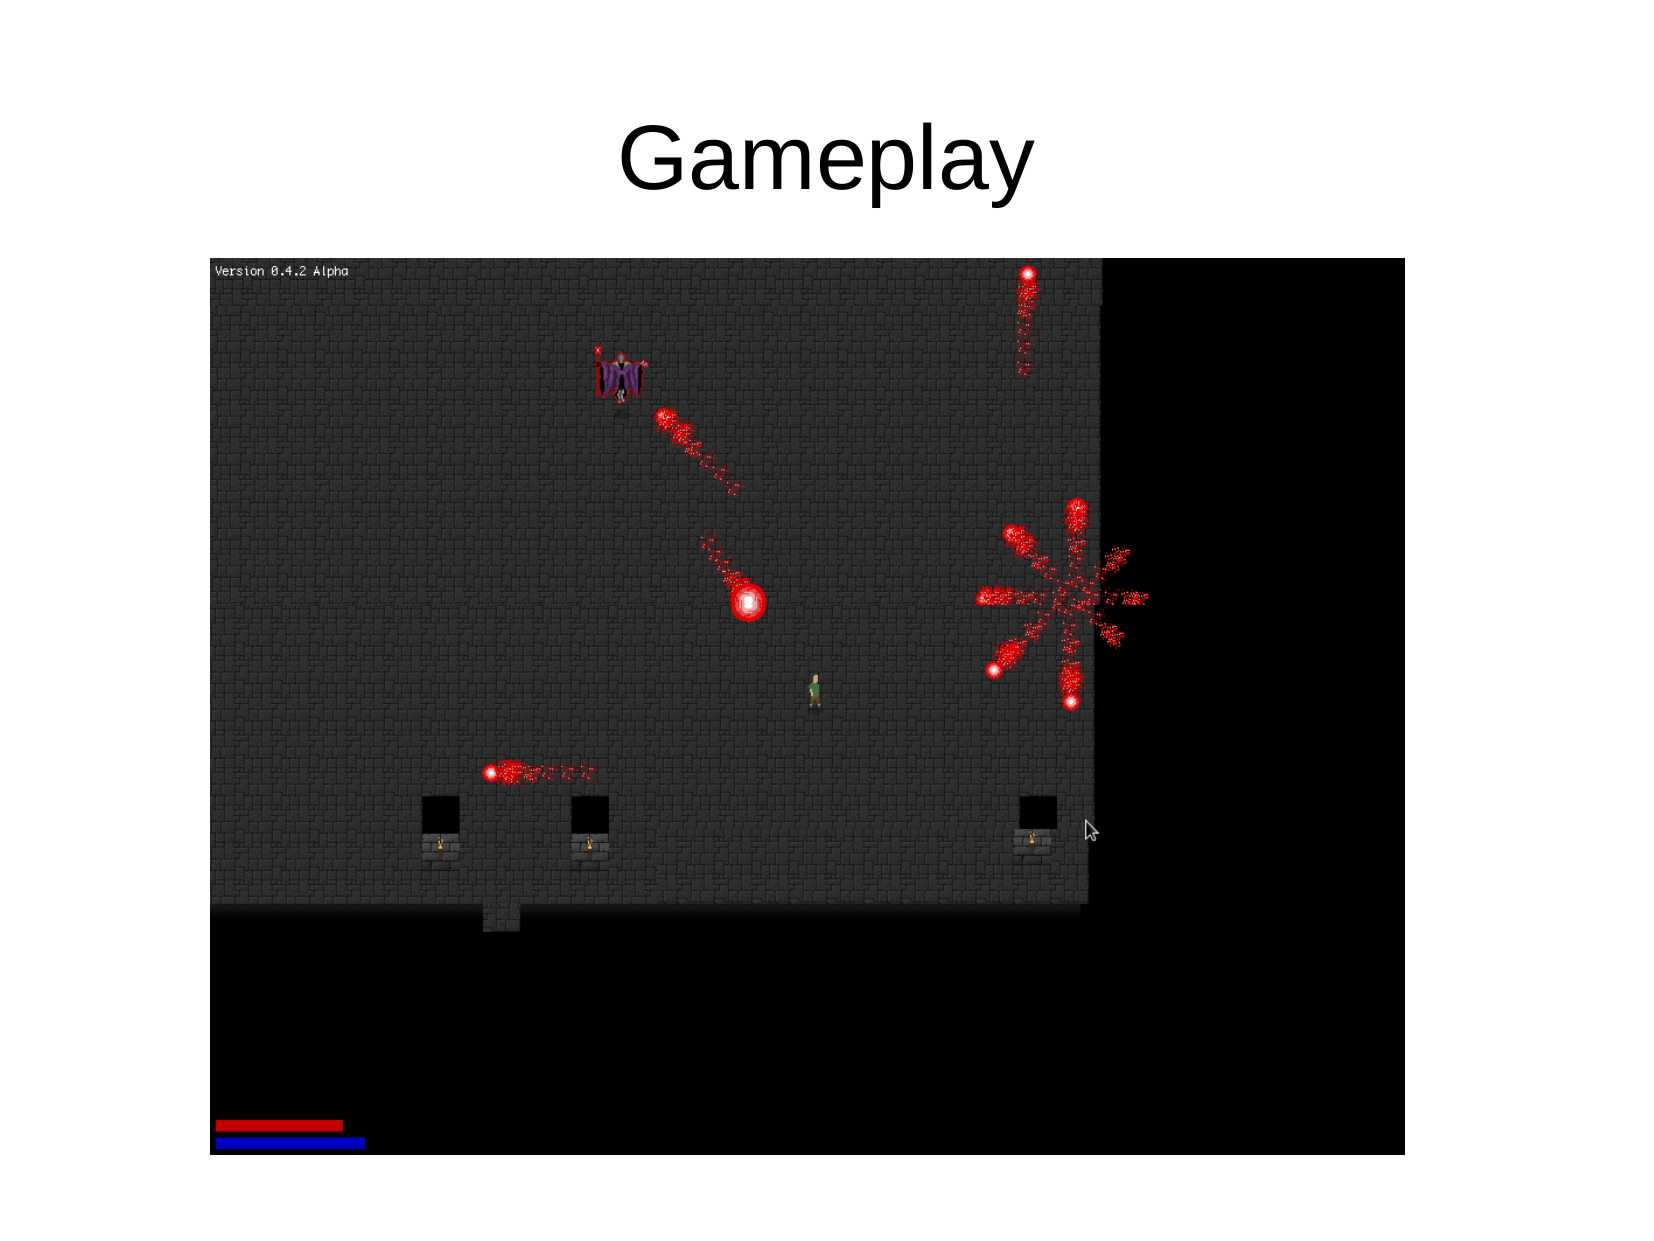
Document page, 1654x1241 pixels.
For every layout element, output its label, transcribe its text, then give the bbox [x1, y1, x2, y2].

text_box Gameplay [82, 49, 1571, 256]
picture [210, 258, 1405, 1155]
